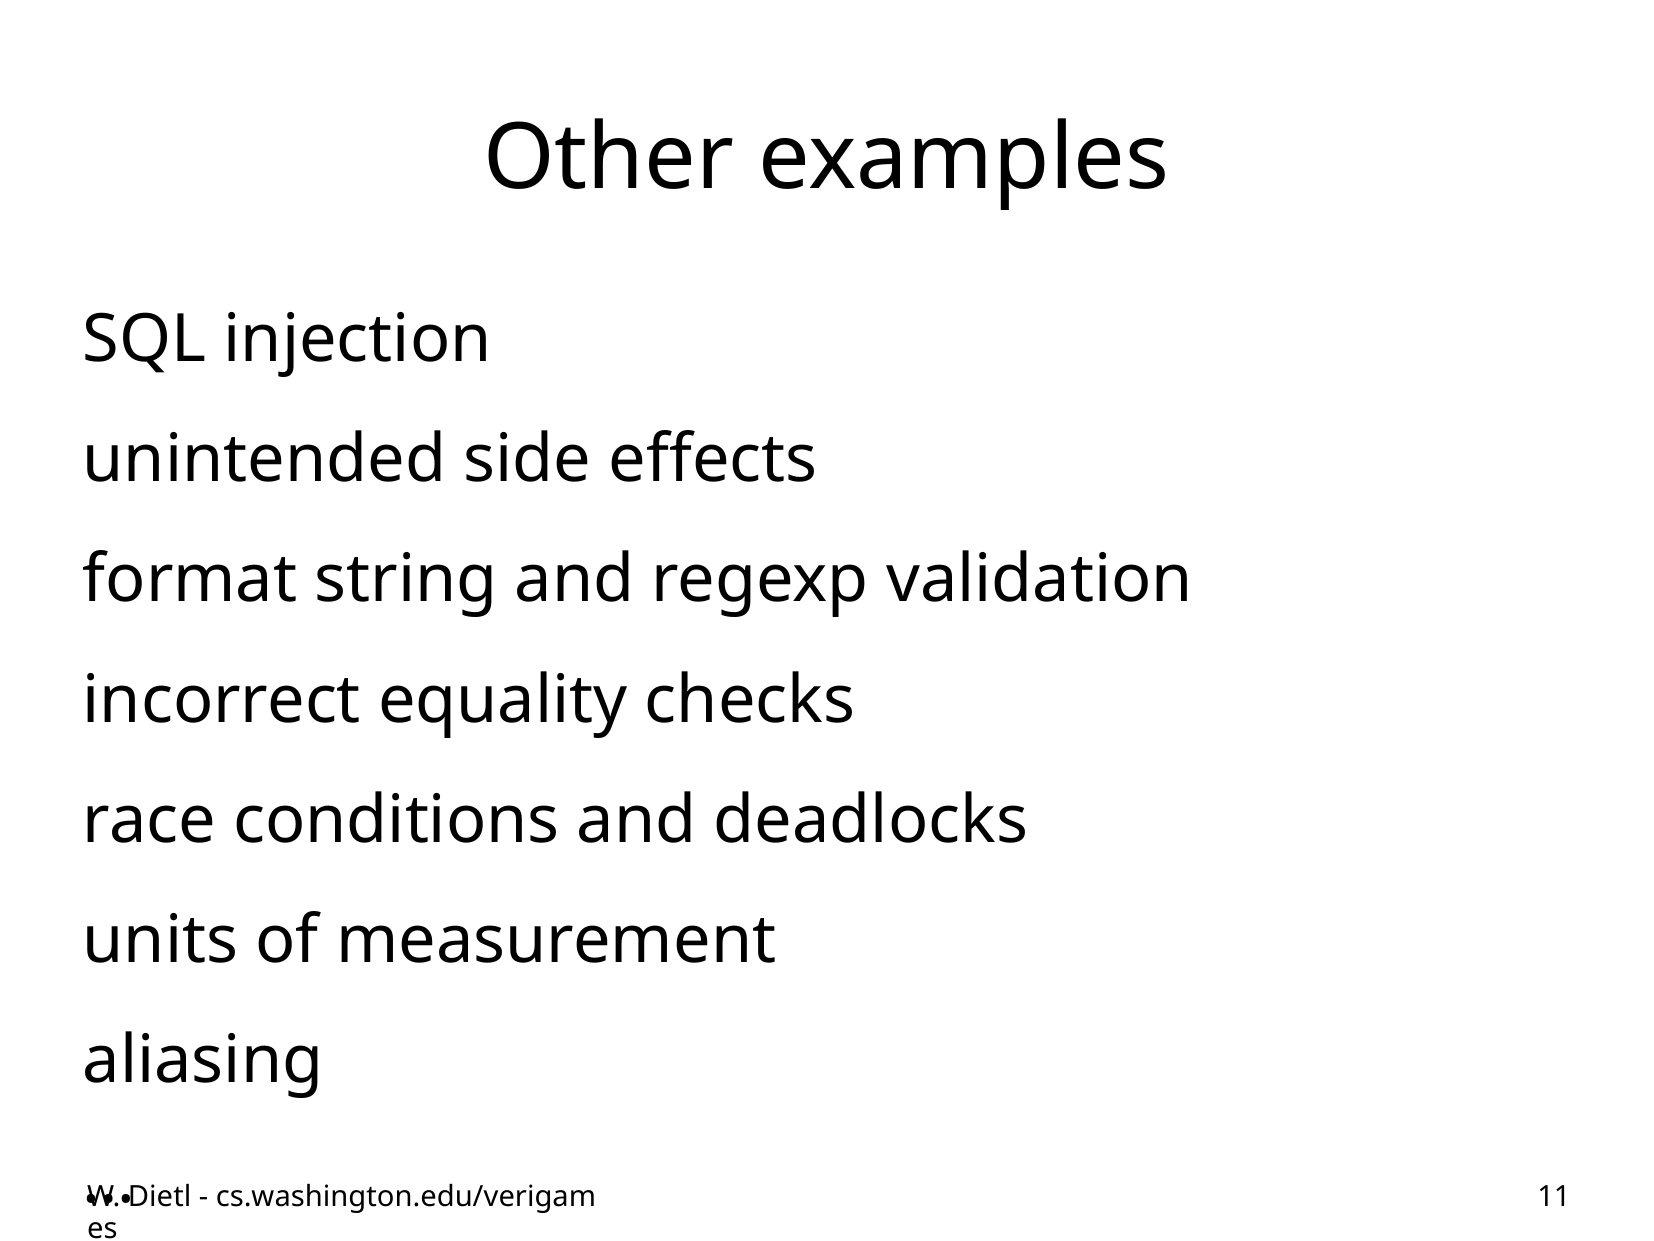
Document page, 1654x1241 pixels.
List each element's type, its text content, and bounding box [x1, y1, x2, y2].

list SQL injection unintended side effects format string and regexp validation incorrect equality checks race conditions and deadlocks units of measurement aliasing … [82, 290, 1571, 1119]
title Other examples [82, 49, 1571, 257]
